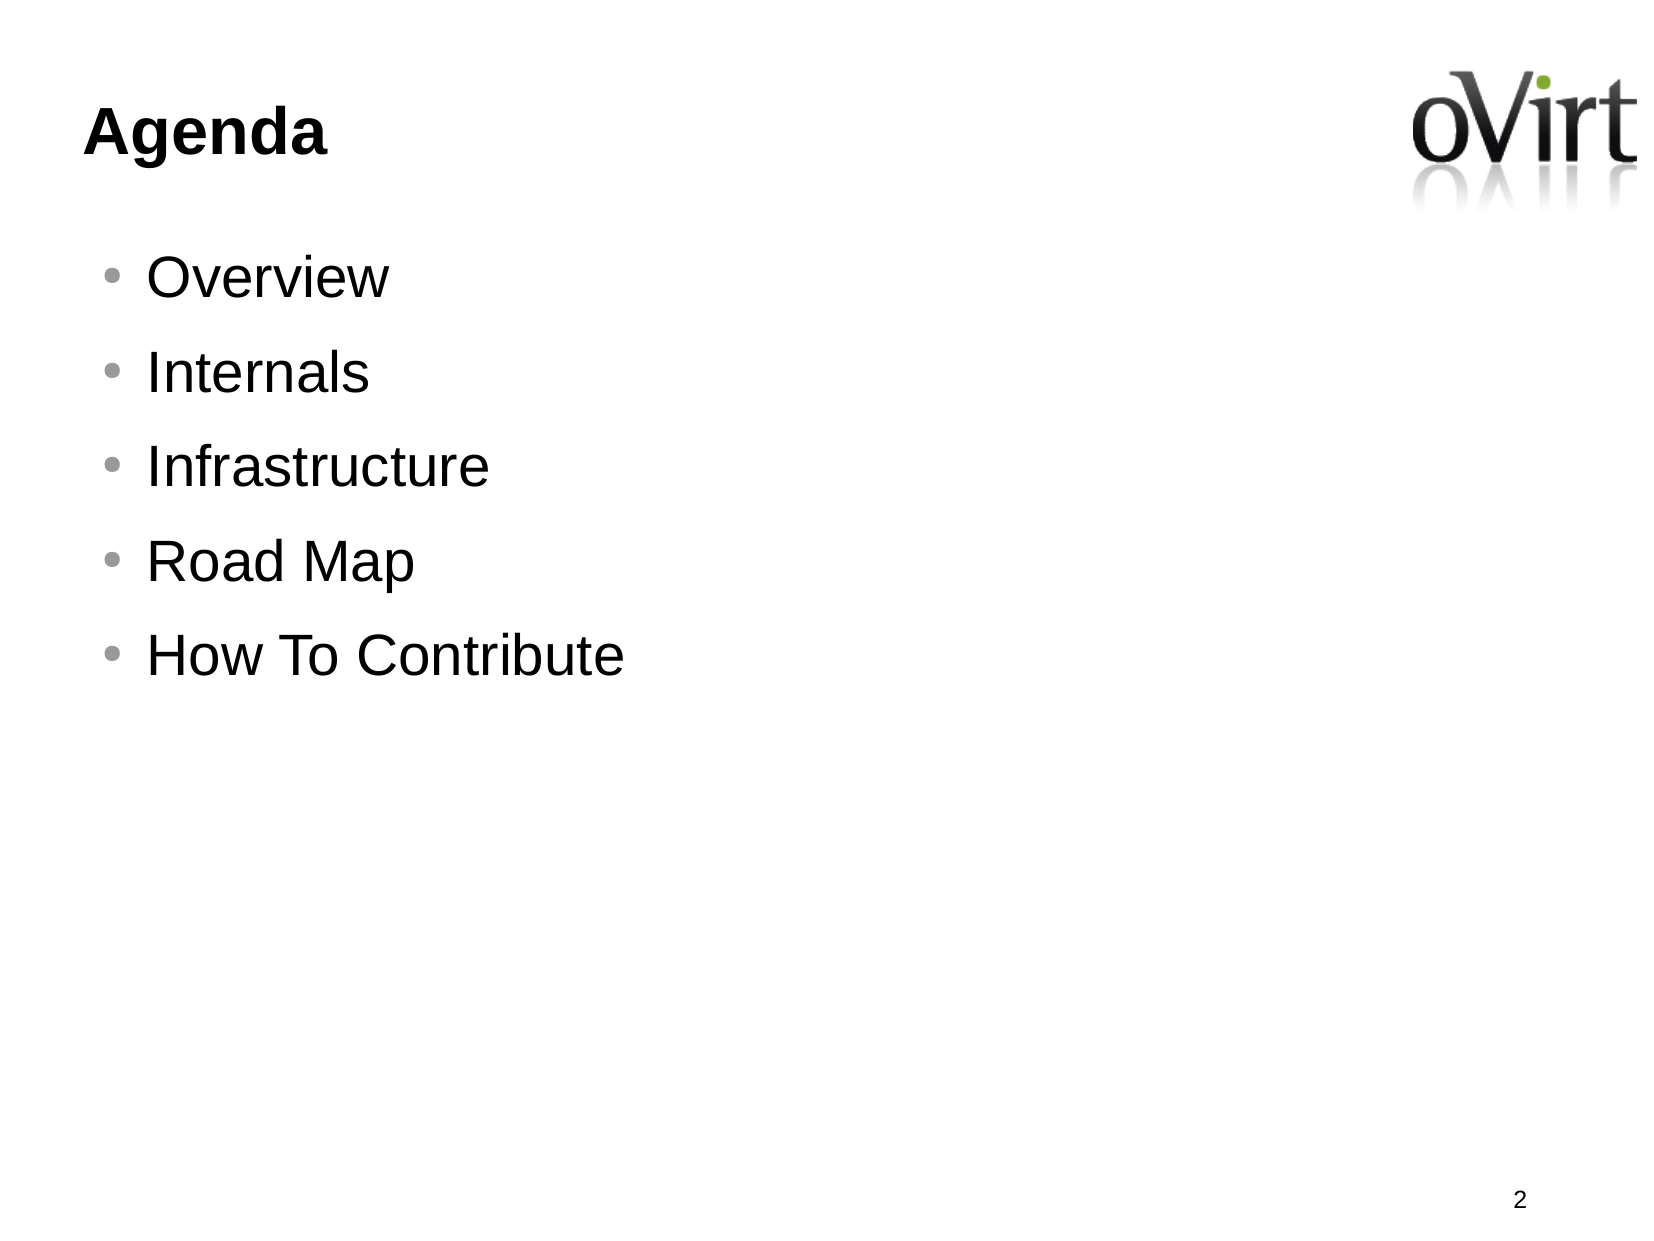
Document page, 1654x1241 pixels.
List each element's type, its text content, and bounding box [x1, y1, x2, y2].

picture [1413, 63, 1637, 212]
list Overview Internals Infrastructure Road Map How To Contribute [86, 244, 1576, 1039]
title Agenda [82, 37, 1303, 226]
